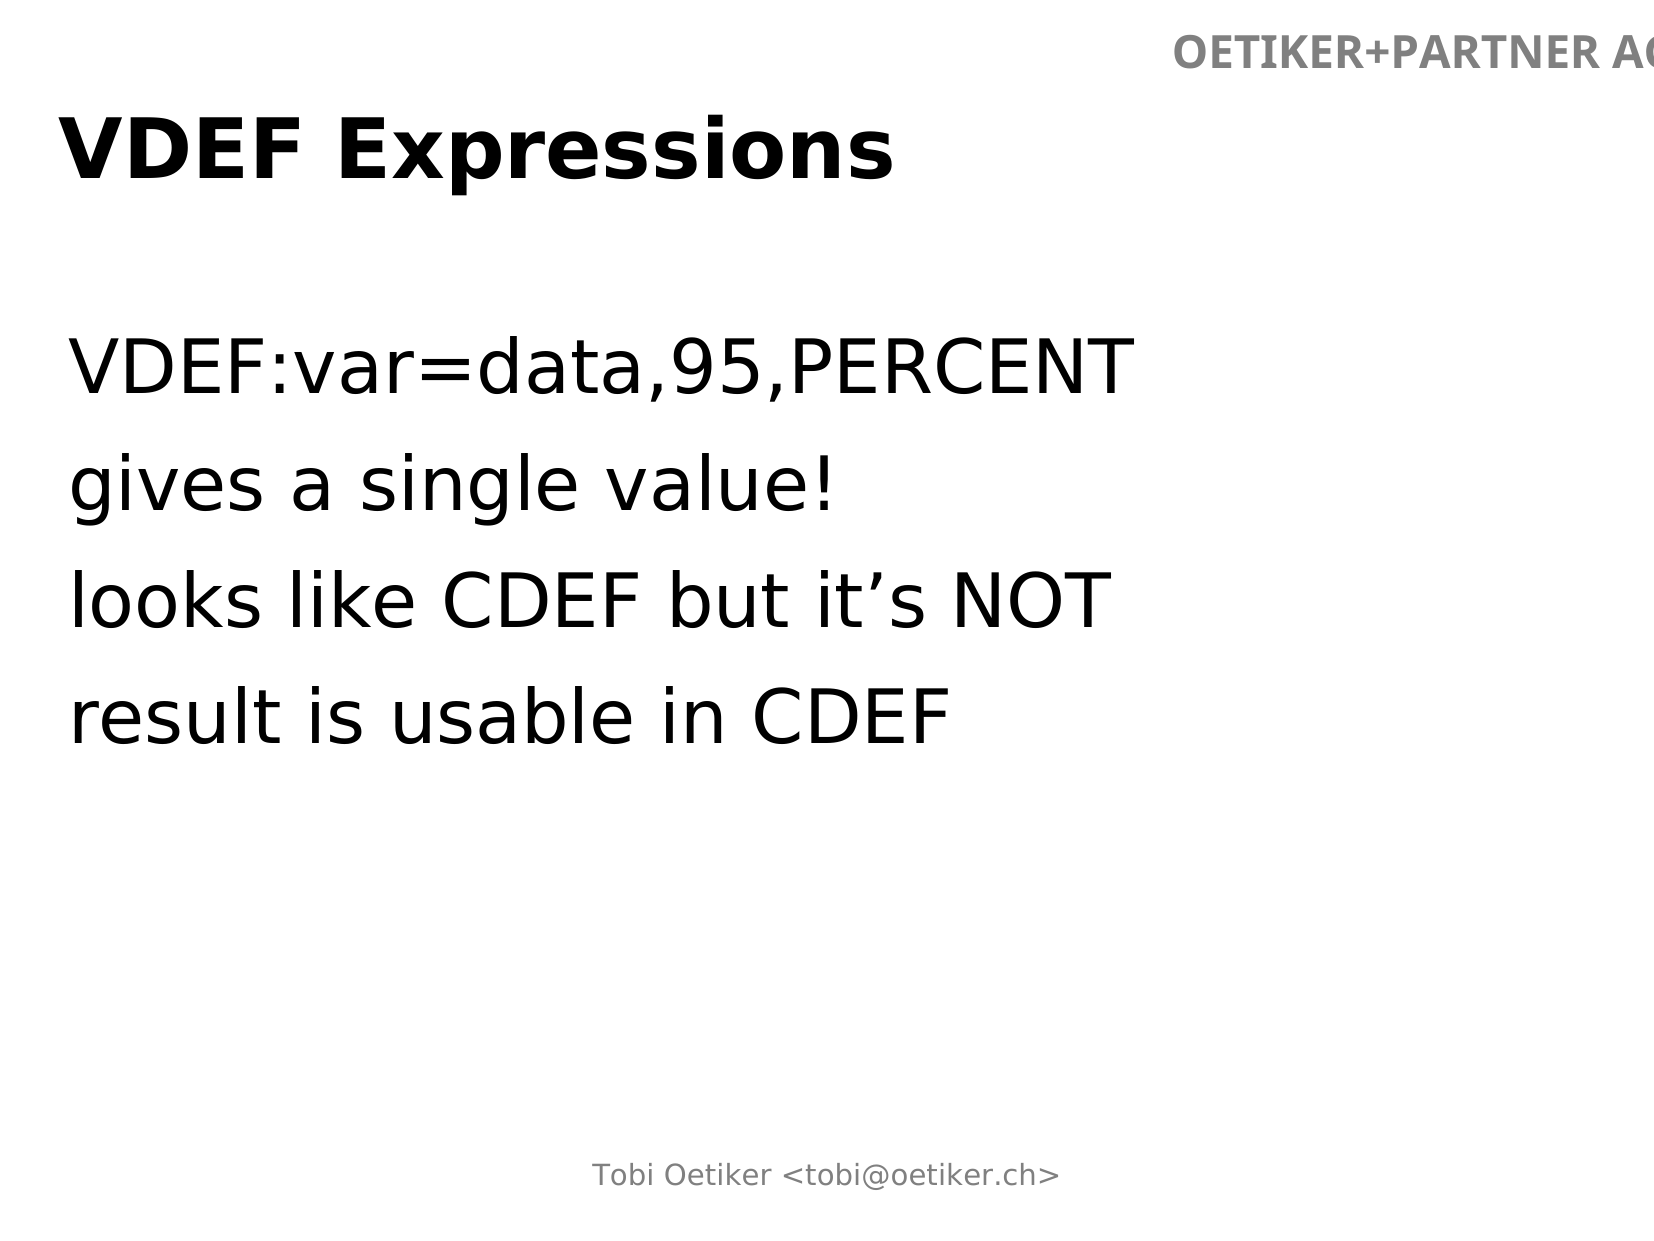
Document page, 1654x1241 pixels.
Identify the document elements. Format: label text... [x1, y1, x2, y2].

title VDEF Expressions [59, 75, 1607, 225]
list VDEF:var=data,95,PERCENT gives a single value! looks like CDEF but it’s NOT result is usable in CDEF [50, 323, 1571, 1093]
